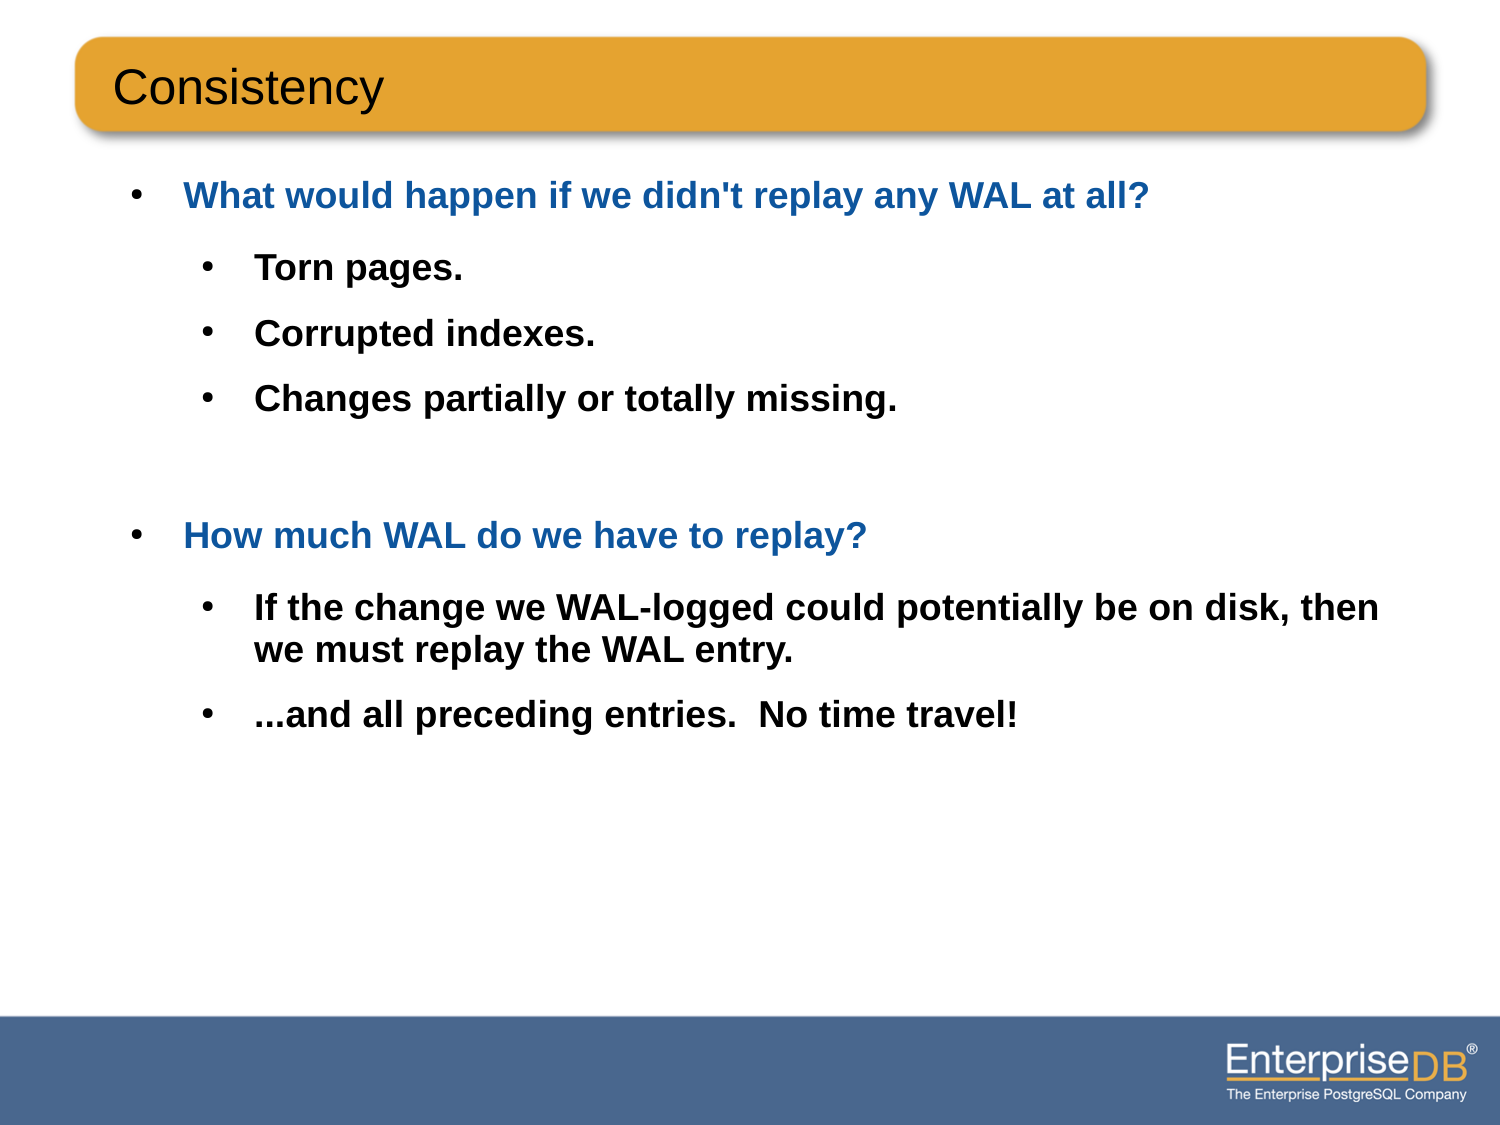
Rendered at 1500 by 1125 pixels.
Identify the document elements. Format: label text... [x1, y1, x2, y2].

list What would happen if we didn't replay any WAL at all? Torn pages. Corrupted indexes. Changes partially or totally missing. How much WAL do we have to replay? If the change we WAL-logged could potentially be on disk, then we must replay the WAL entry. ...and all preceding entries. No time travel! [112, 174, 1388, 948]
title Consistency [112, 37, 1388, 138]
picture [0, 0, 1500, 1125]
